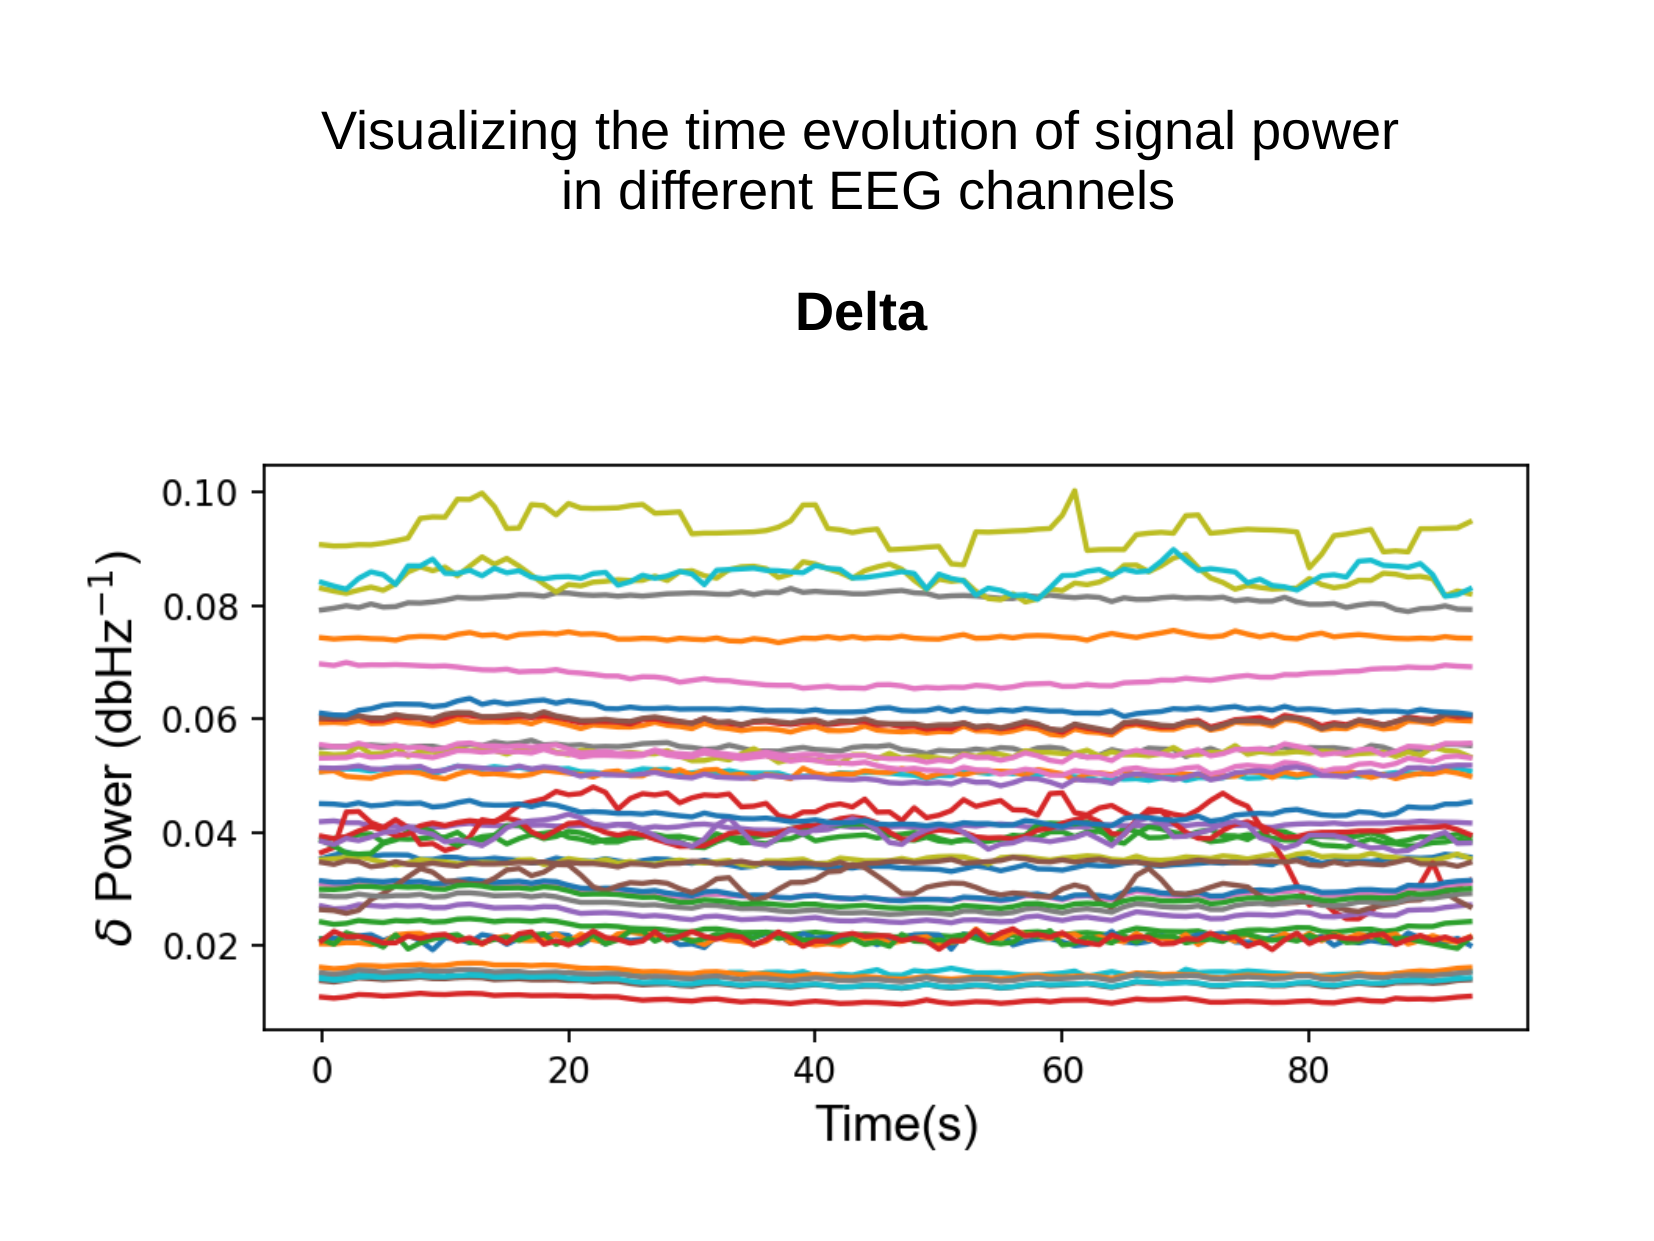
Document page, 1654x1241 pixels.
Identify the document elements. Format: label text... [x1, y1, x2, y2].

picture [44, 428, 1564, 1188]
text_box Visualizing the time evolution of signal power in different EEG channels Delta [306, 92, 1417, 350]
